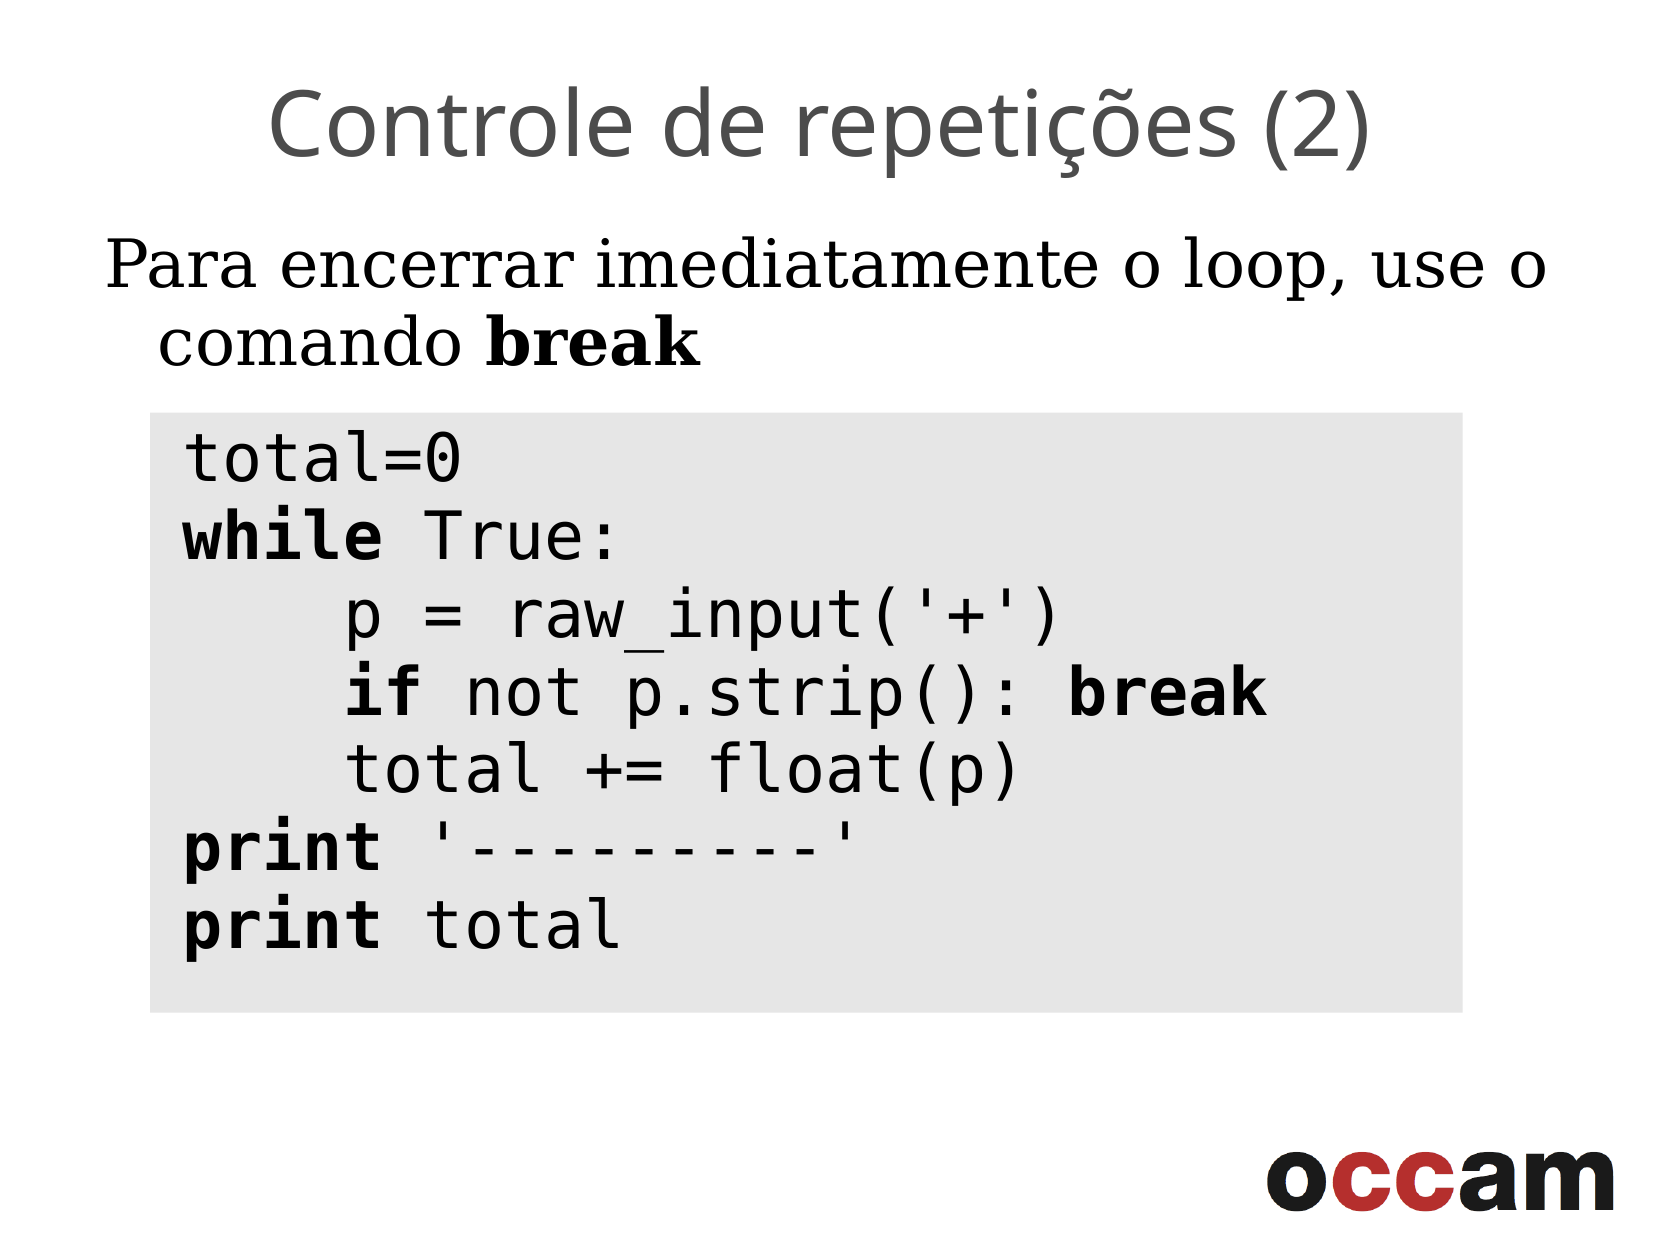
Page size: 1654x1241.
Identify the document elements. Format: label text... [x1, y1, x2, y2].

text_box total=0 while True: p = raw_input('+') if not p.strip(): break total += float(p) print '---------' print total [150, 412, 1463, 1013]
list Para encerrar imediatamente o loop, use o comando break [86, 225, 1576, 1088]
title Controle de repetições (2) [75, 17, 1564, 226]
picture [1237, 1122, 1643, 1241]
